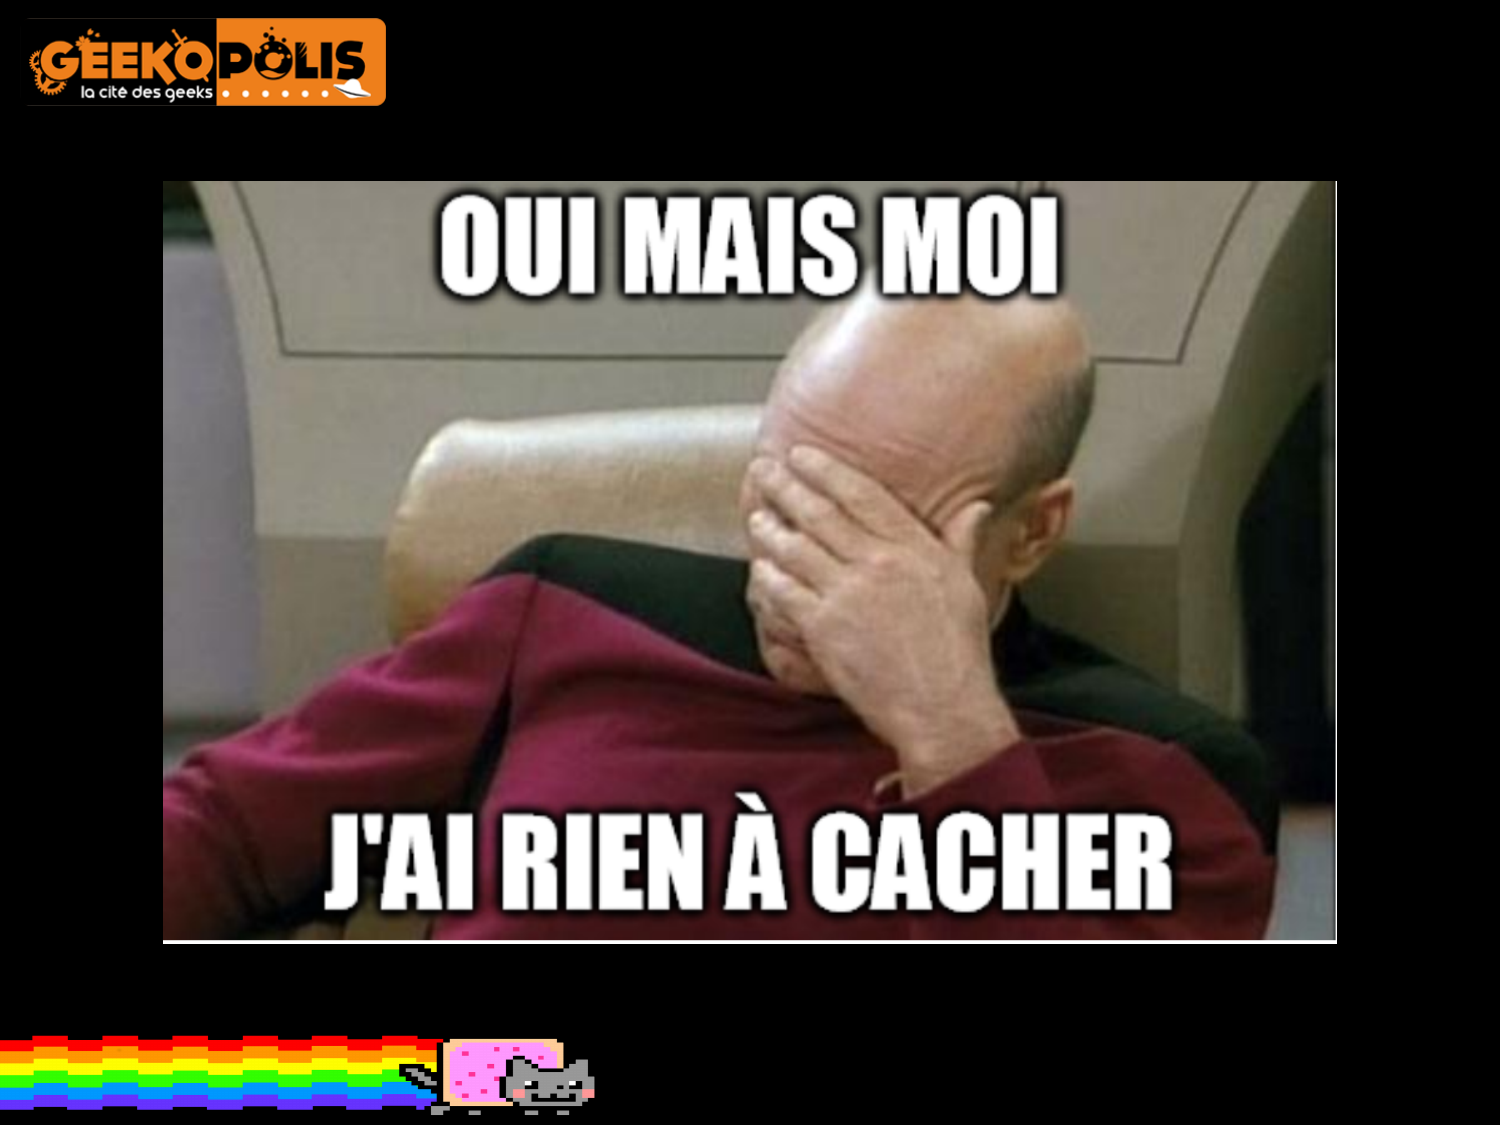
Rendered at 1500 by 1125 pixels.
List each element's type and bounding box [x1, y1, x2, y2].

picture [17, 11, 390, 113]
picture [163, 181, 1337, 944]
picture [0, 1027, 603, 1121]
